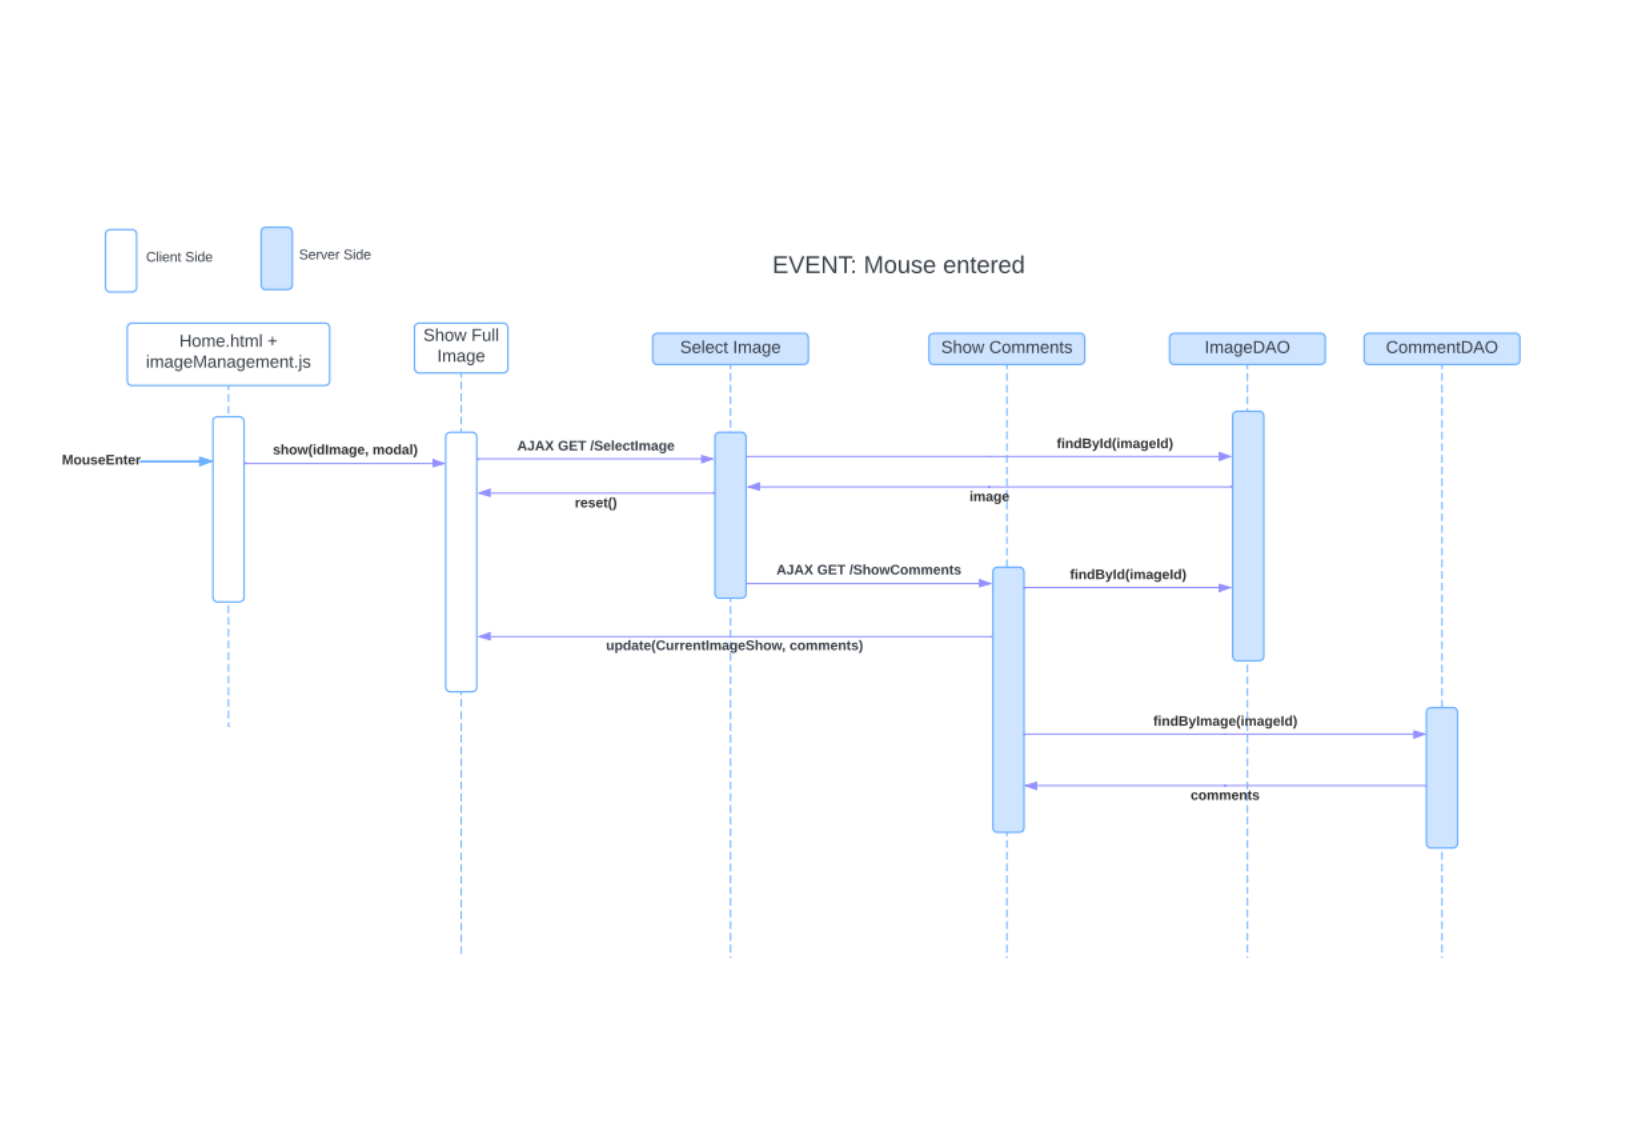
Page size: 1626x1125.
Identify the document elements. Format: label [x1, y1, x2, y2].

picture [25, 204, 1613, 958]
